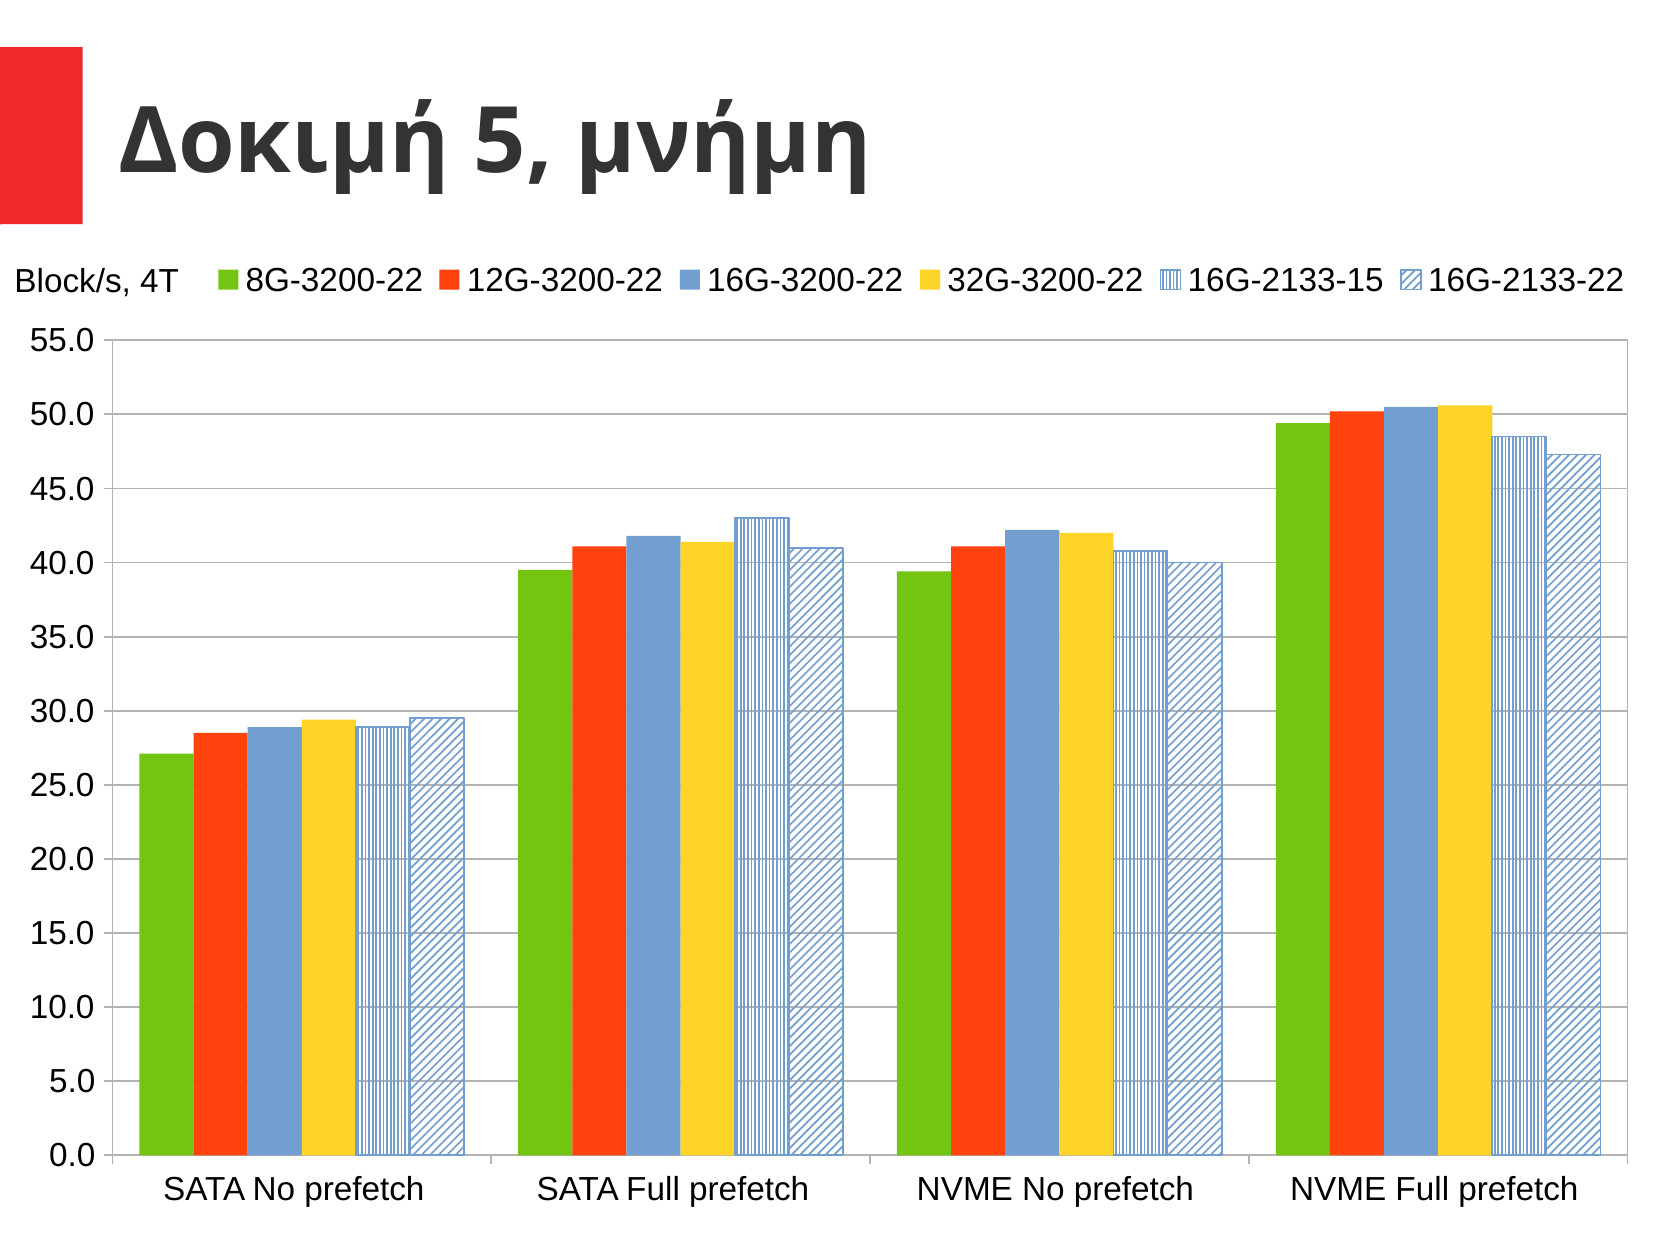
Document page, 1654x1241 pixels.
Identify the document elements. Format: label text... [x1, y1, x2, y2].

title Δοκιμή 5, μνήμη [118, 30, 1606, 245]
picture [2, 224, 1654, 1241]
